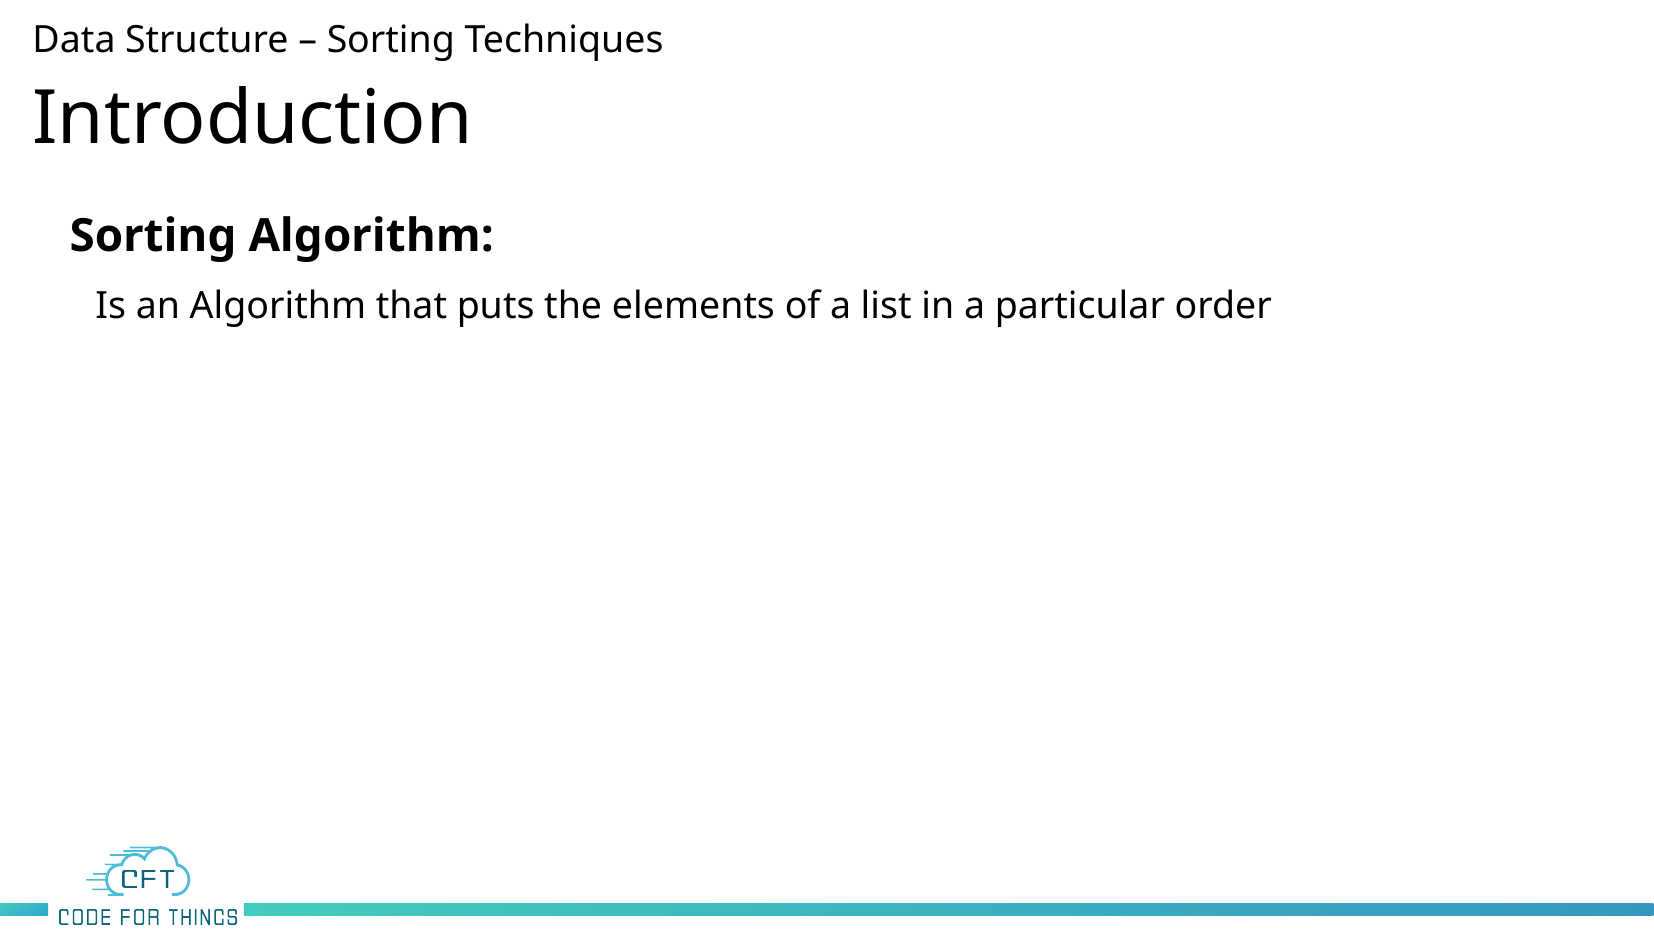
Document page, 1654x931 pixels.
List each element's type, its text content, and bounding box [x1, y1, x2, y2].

text_box Sorting Algorithm: [35, 163, 603, 266]
picture [59, 846, 237, 925]
title Data Structure – Sorting Techniques Introduction [32, 12, 1184, 166]
text_box Is an Algorithm that puts the elements of a list in a particular order [70, 271, 1430, 367]
